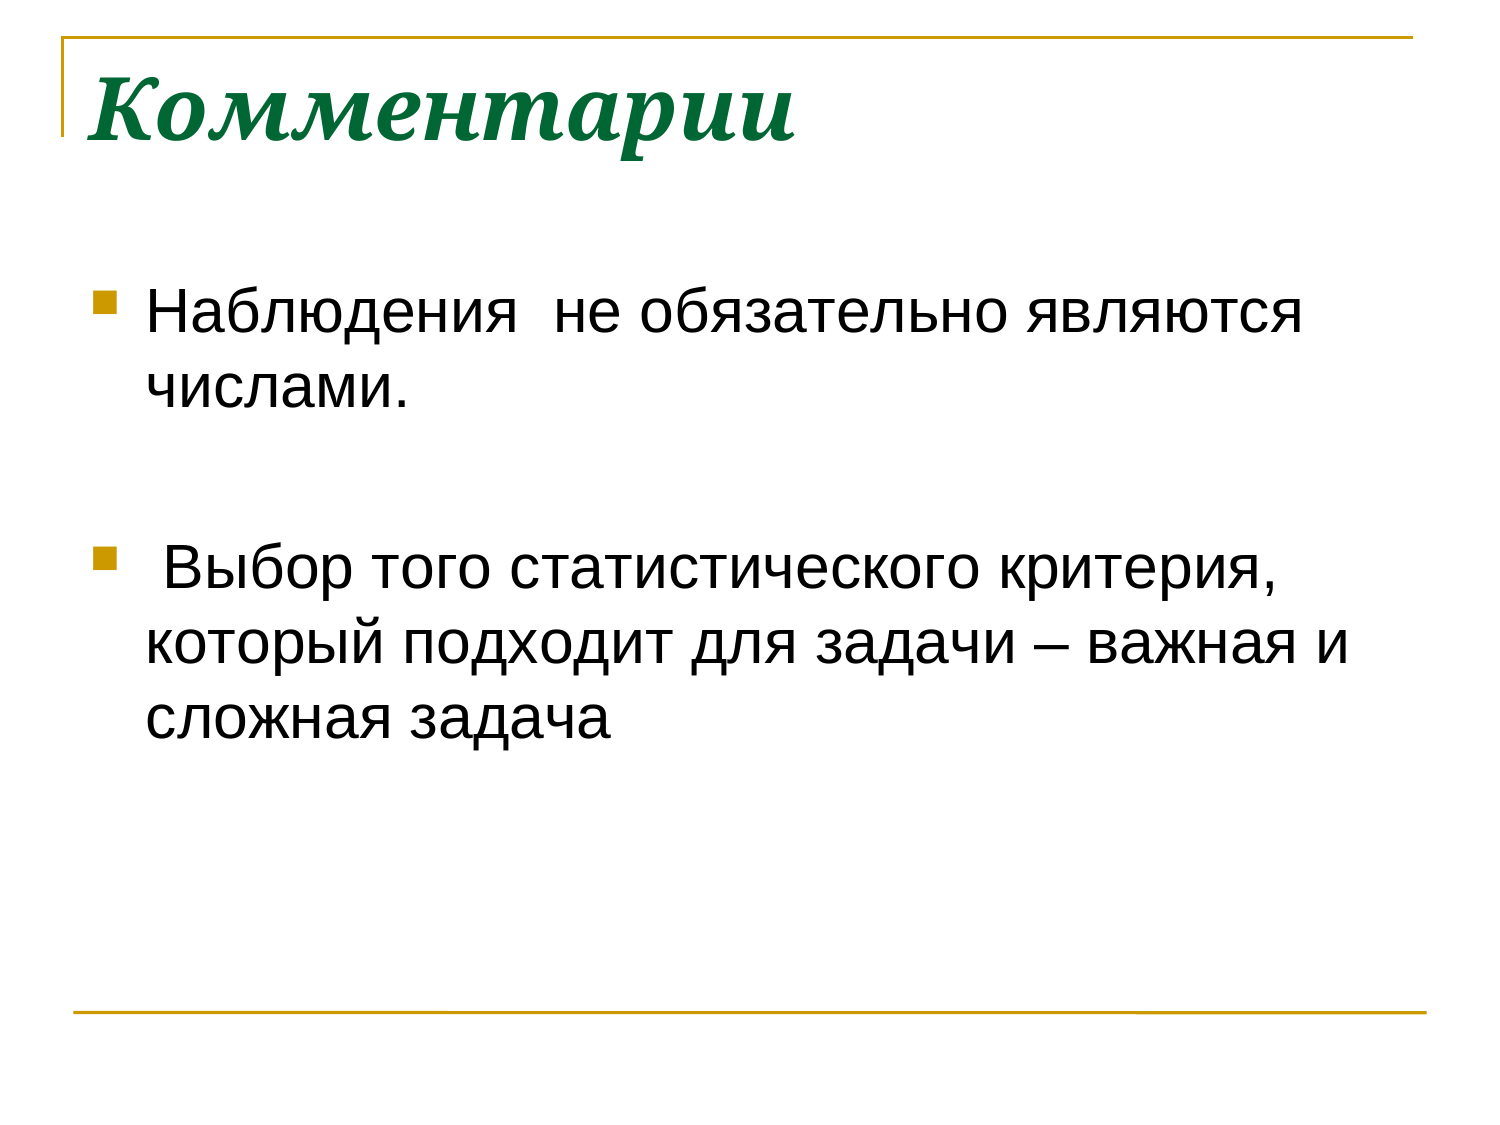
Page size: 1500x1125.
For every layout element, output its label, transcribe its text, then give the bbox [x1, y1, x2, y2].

title Комментарии [75, 45, 1426, 233]
list Наблюдения не обязательно являются числами. Выбор того статистического критерия, который подходит для задачи – важная и сложная задача [75, 262, 1426, 1006]
